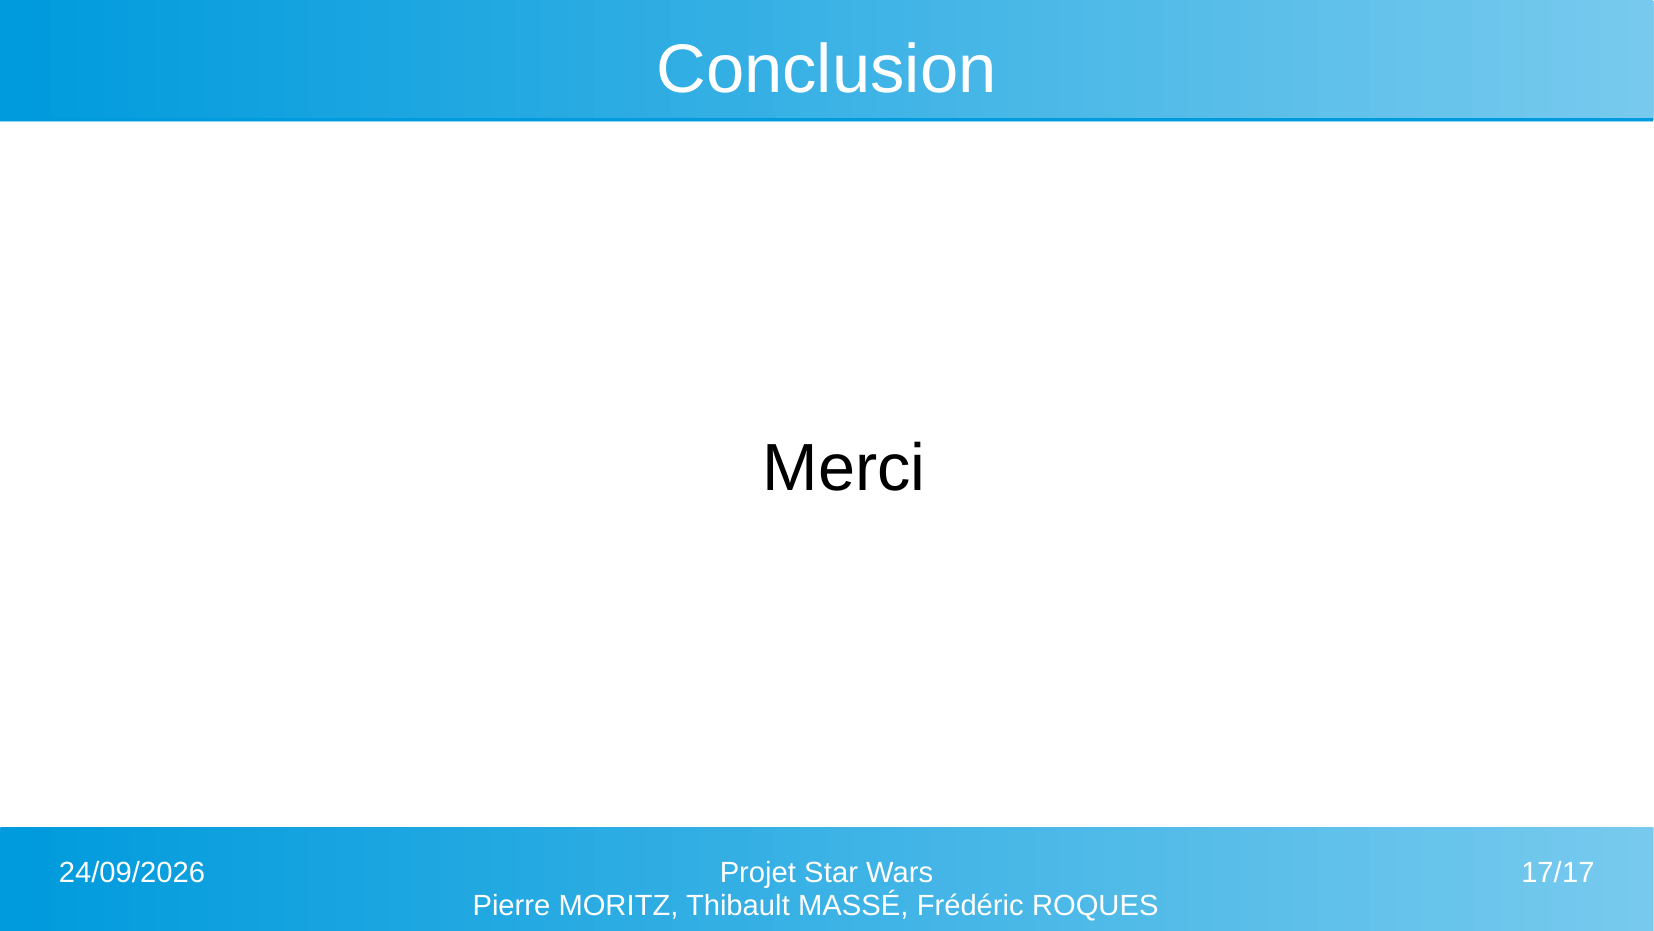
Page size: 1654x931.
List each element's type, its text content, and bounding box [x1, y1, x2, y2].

subtitle Merci [59, 285, 1595, 650]
title Conclusion [59, 29, 1595, 108]
